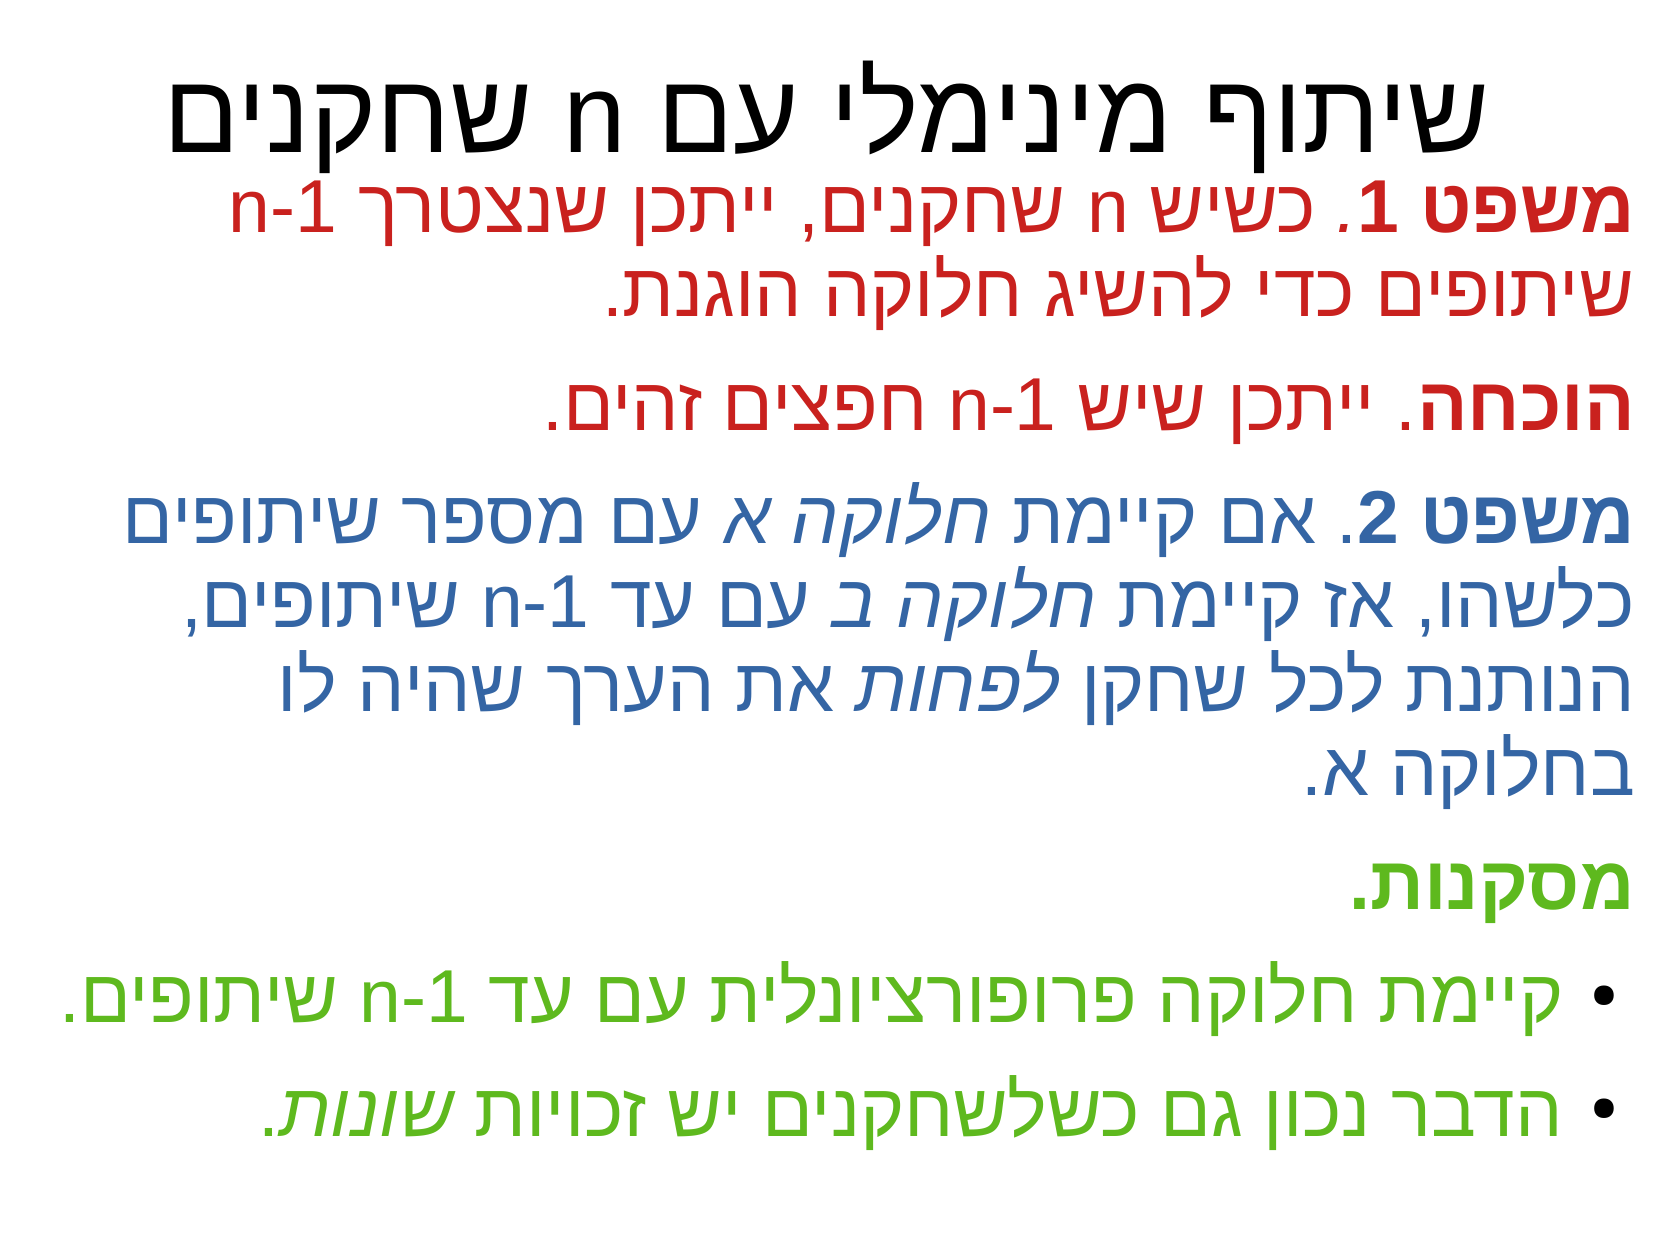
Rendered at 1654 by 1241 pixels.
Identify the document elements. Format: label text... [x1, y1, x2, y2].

list משפט 1. כשיש n שחקנים, ייתכן שנצטרך n-1 שיתופים כדי להשיג חלוקה הוגנת. הוכחה. ייתכן שיש n-1 חפצים זהים. משפט 2. אם קיימת חלוקה א עם מספר שיתופים כלשהו, אז קיימת חלוקה ב עם עד n-1 שיתופים,הנותנת לכל שחקן לפחות את הערך שהיה לו בחלוקה א. מסקנות. קיימת חלוקה פרופורציונלית עם עד n-1 שיתופים. הדבר נכון גם כשלשחקנים יש זכויות שונות. [15, 165, 1636, 1241]
title שיתוף מינימלי עם n שחקנים [0, 32, 1654, 196]
